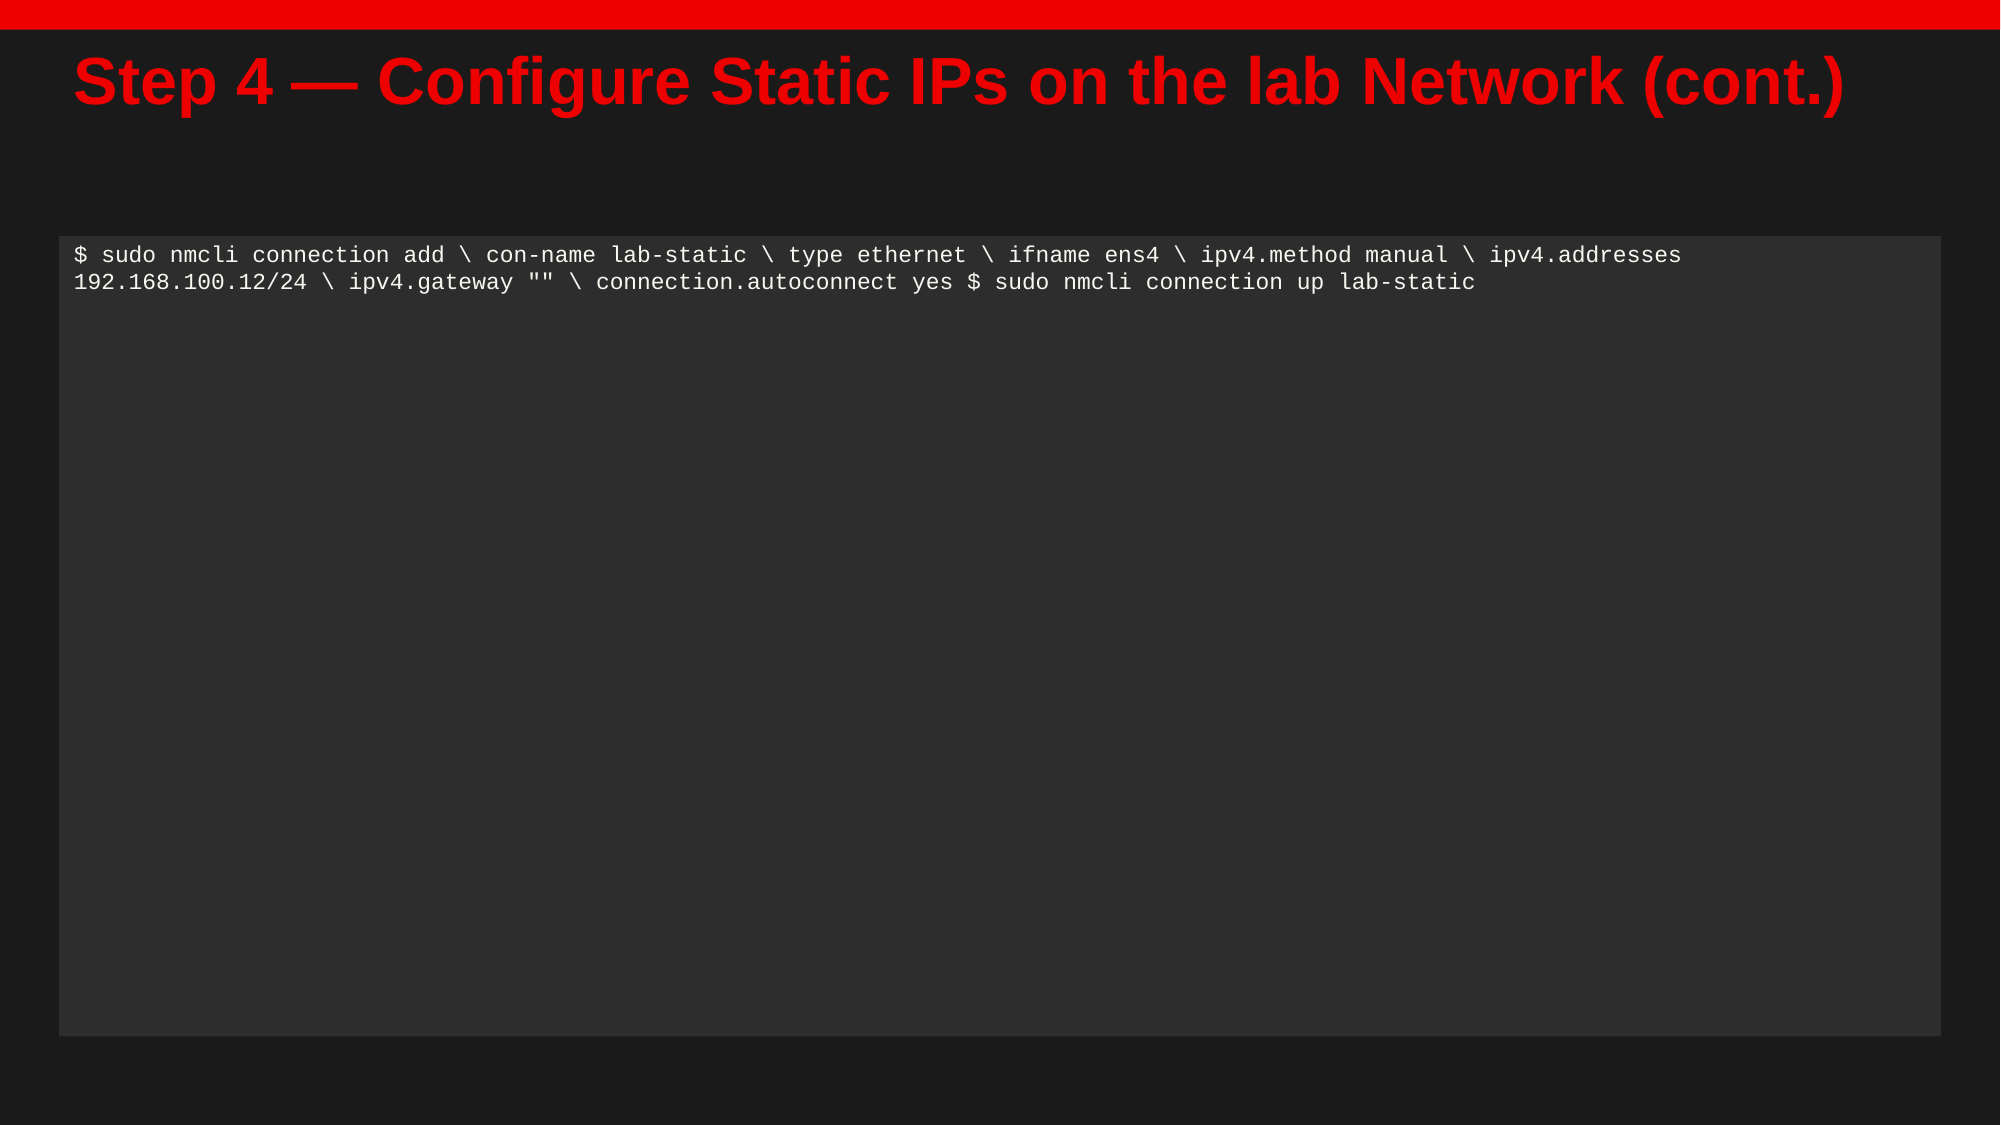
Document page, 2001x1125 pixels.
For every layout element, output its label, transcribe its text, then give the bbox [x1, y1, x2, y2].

text_box $ sudo nmcli connection add \ con-name lab-static \ type ethernet \ ifname ens4 \ ipv4.method manual \ ipv4.addresses 192.168.100.12/24 \ ipv4.gateway "" \ connection.autoconnect yes $ sudo nmcli connection up lab-static [59, 236, 1942, 1037]
text_box [0, 0, 2001, 30]
text_box Step 4 — Configure Static IPs on the lab Network (cont.) [59, 36, 1942, 208]
